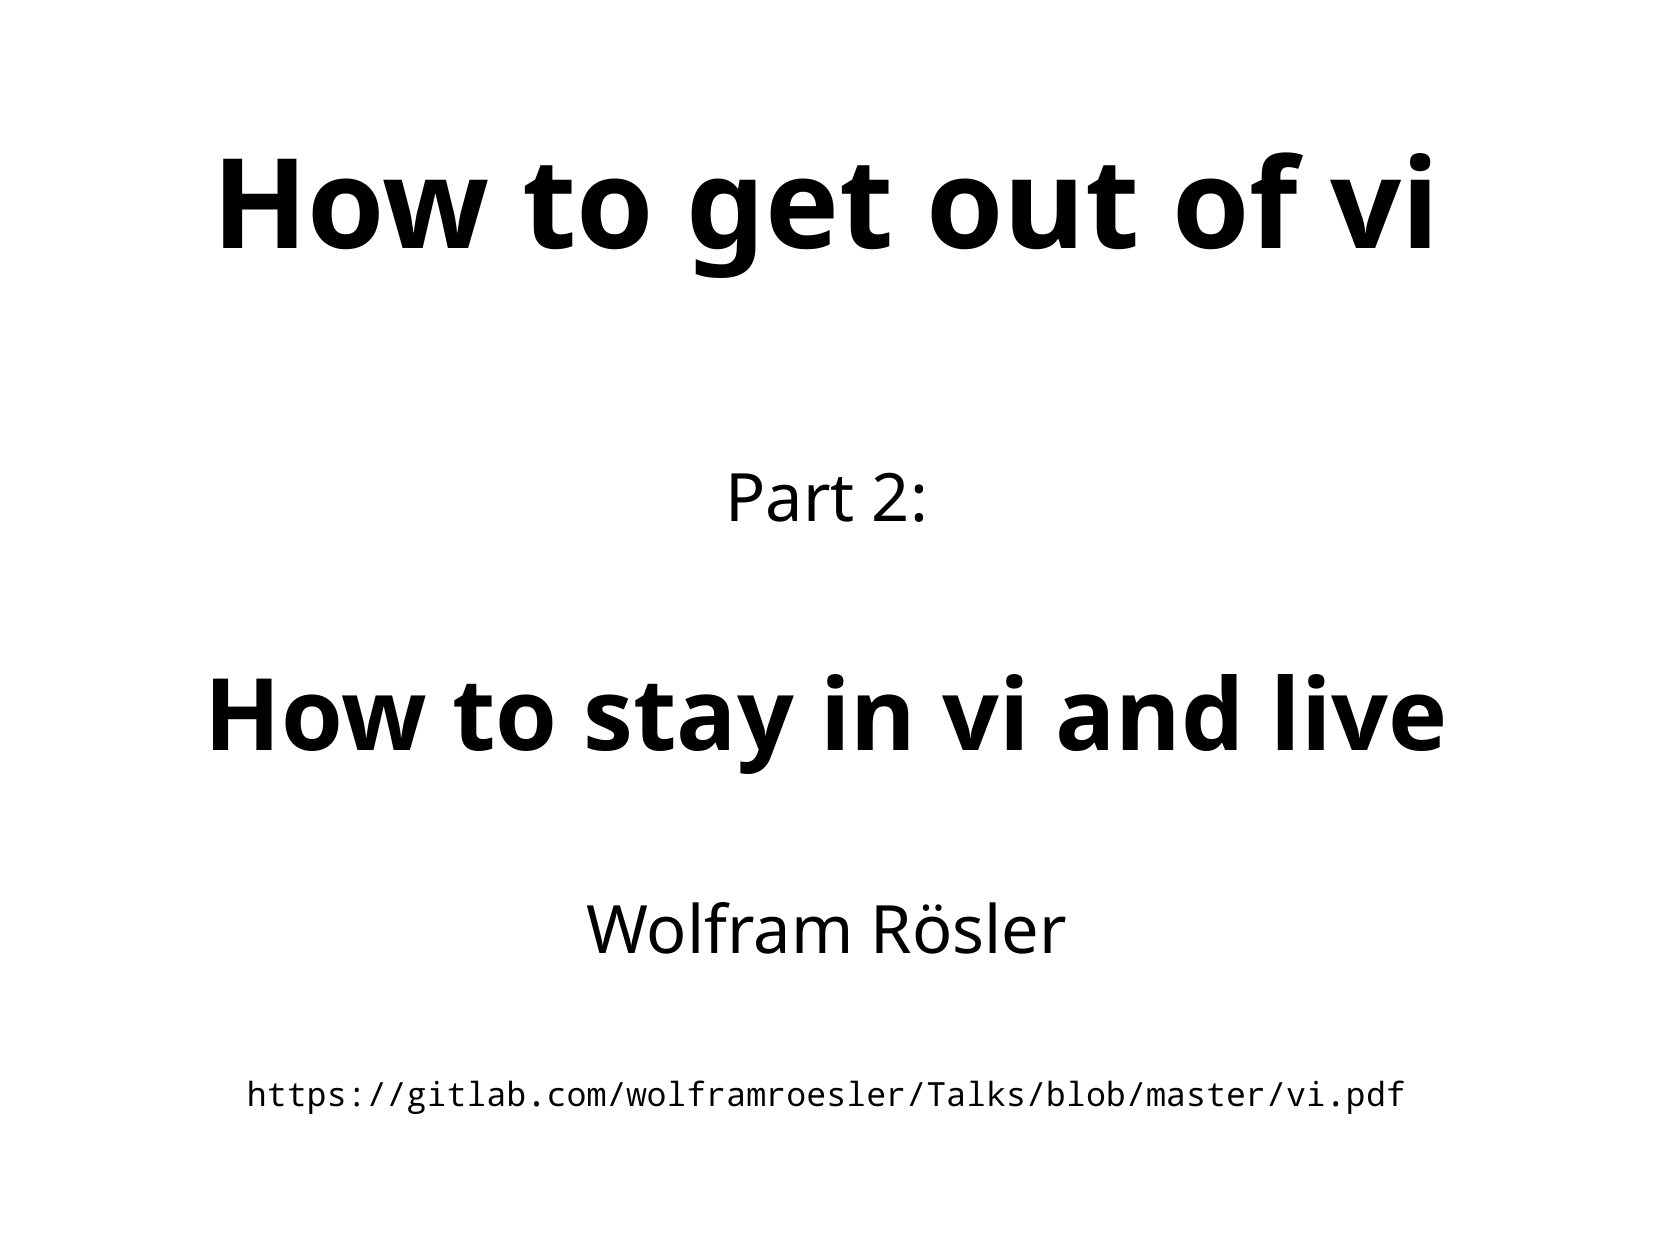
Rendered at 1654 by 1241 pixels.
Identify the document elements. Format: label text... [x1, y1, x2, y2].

subtitle How to get out of vi Part 2: How to stay in vi and live Wolfram Rösler https://gitlab.com/wolframroesler/Talks/blob/master/vi.pdf [82, 35, 1571, 1193]
